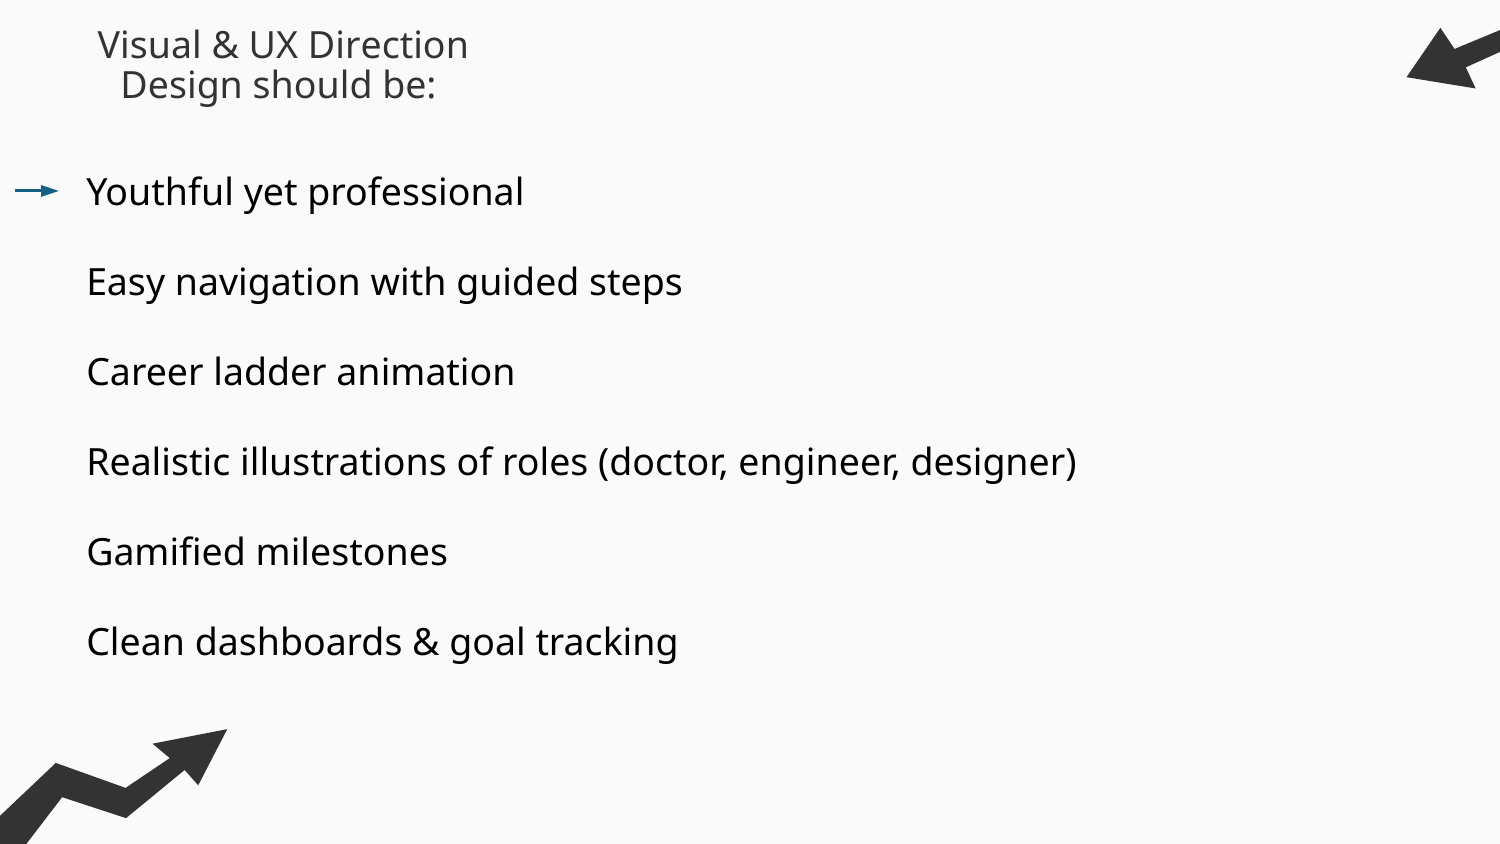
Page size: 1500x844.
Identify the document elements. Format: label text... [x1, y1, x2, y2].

text_box [1406, 27, 1500, 89]
text_box Youthful yet professional Easy navigation with guided steps Career ladder animation Realistic illustrations of roles (doctor, engineer, designer) Gamified milestones Clean dashboards & goal tracking [71, 160, 1101, 767]
text_box [0, 762, 208, 844]
title Visual & UX Direction Design should be: [0, 11, 843, 106]
